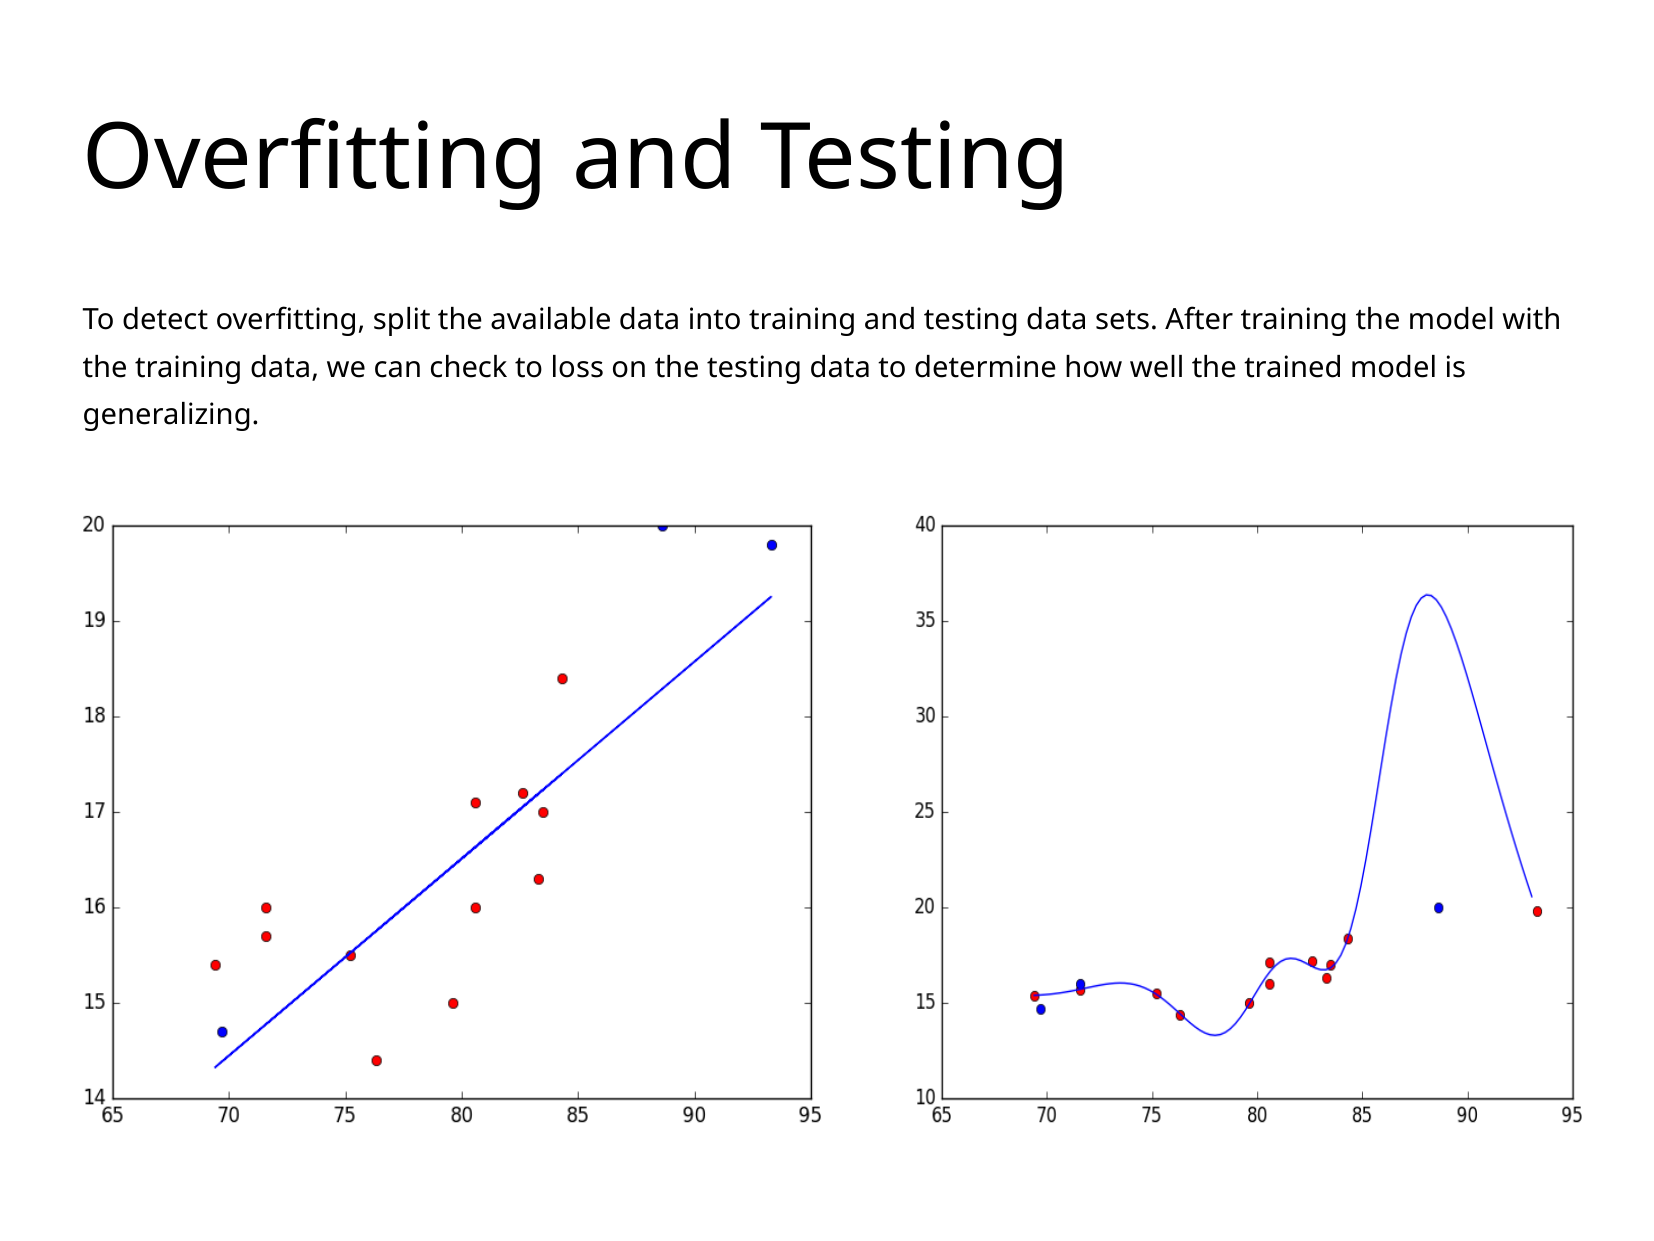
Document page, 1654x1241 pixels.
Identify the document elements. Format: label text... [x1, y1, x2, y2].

title Overfitting and Testing [82, 49, 1571, 257]
list To detect overfitting, split the available data into training and testing data sets. After training the model with the training data, we can check to loss on the testing data to determine how well the trained model is generalizing. [82, 290, 1571, 436]
picture [0, 454, 1654, 1170]
